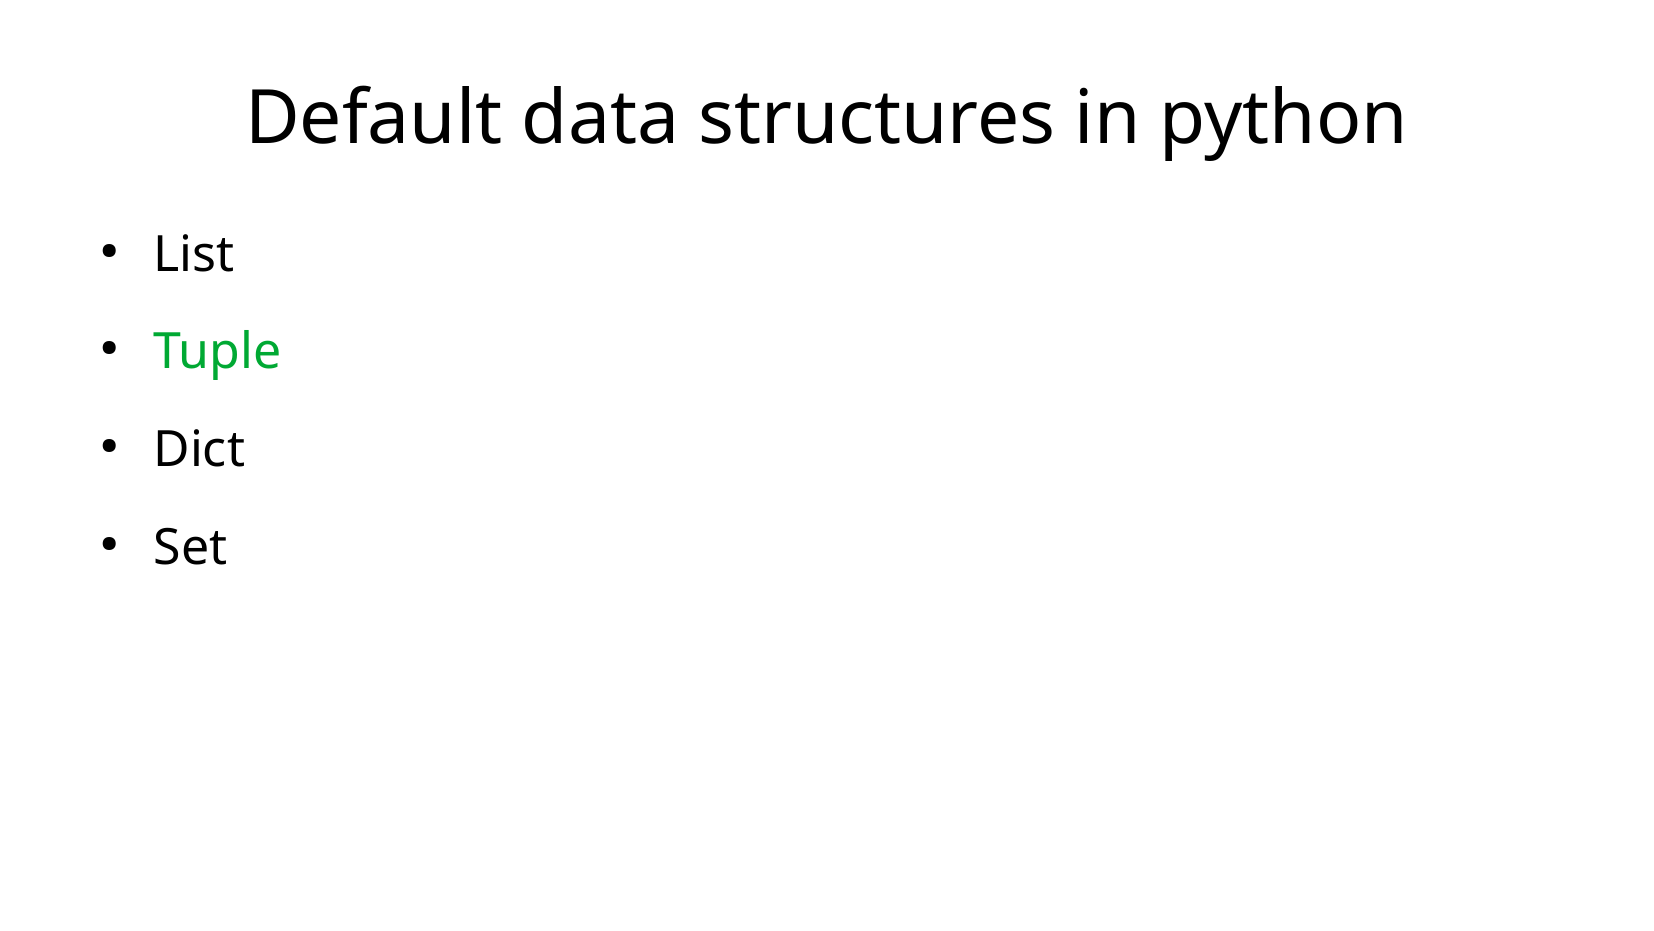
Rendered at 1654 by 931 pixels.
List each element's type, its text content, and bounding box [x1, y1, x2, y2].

title Default data structures in python [82, 37, 1571, 193]
list List Tuple Dict Set [82, 217, 1571, 758]
